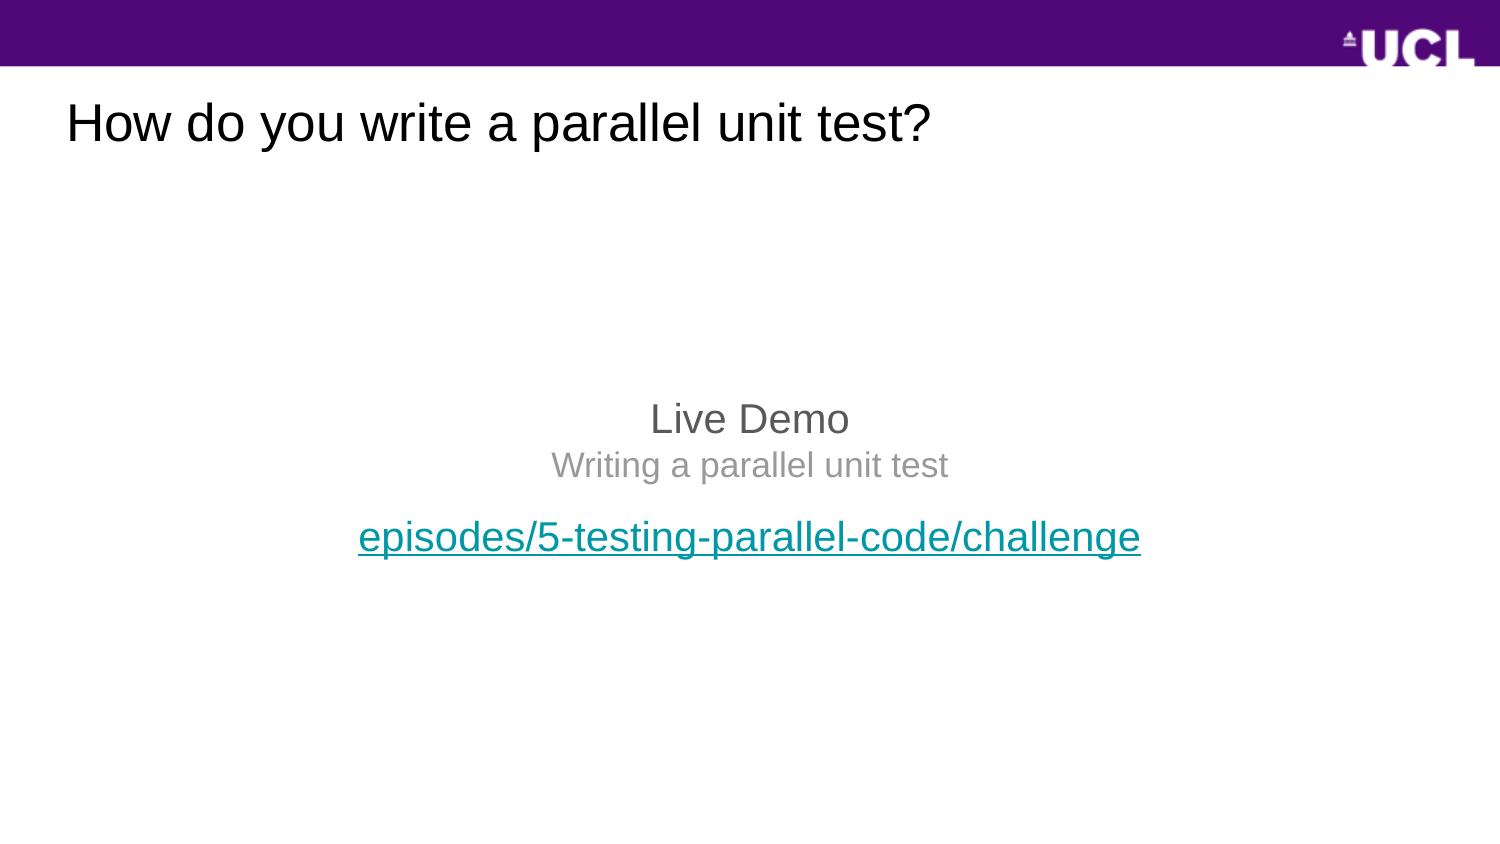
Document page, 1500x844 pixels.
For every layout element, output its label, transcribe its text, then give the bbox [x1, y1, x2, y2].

picture [0, 0, 1500, 844]
title How do you write a parallel unit test? [51, 72, 1449, 167]
list Live Demo Writing a parallel unit test episodes/5-testing-parallel-code/challenge [51, 206, 1449, 746]
